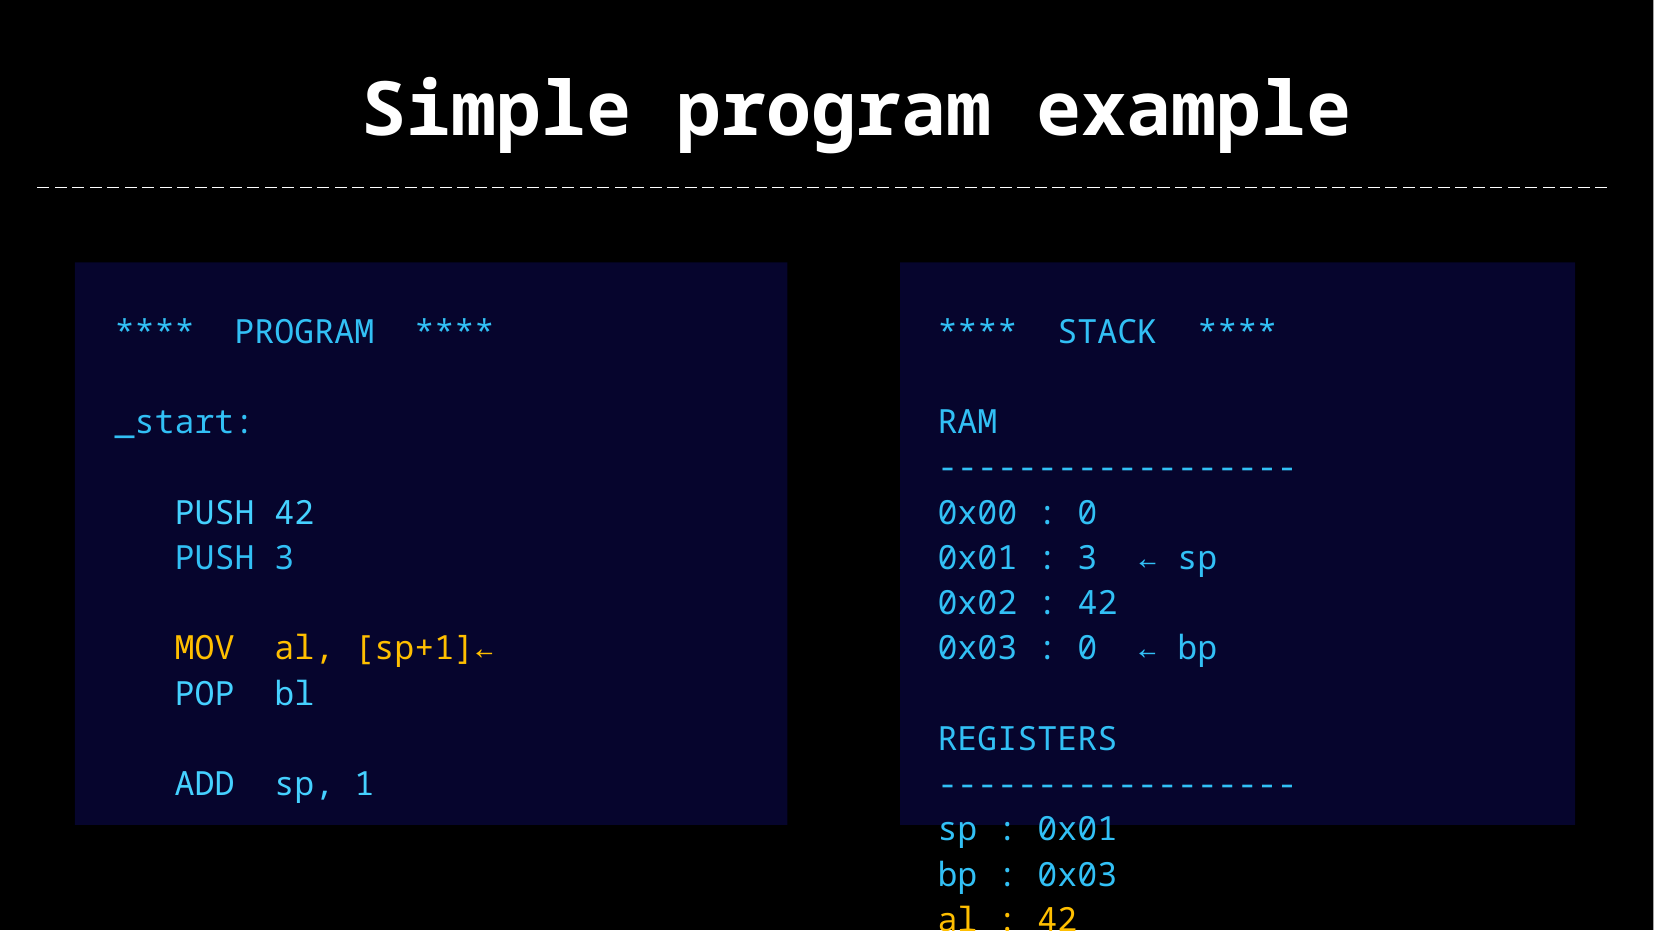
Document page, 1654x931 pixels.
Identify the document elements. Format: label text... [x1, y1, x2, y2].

title Simple program example [112, 24, 1601, 188]
text_box **** STACK **** RAM ------------------ 0x00 : 0 0x01 : 3 ← sp 0x02 : 42 0x03 : 0 ← bp REGISTERS ------------------ sp : 0x01 bp : 0x03 al : 42 bl : 0 [937, 262, 1538, 802]
text_box [1082, 819, 1090, 825]
text_box [74, 262, 788, 825]
text_box [1042, 819, 1050, 825]
text_box [900, 262, 1576, 825]
text_box **** PROGRAM **** _start: PUSH 42 PUSH 3 MOV al, [sp+1]← POP bl ADD sp, 1 [114, 262, 748, 802]
